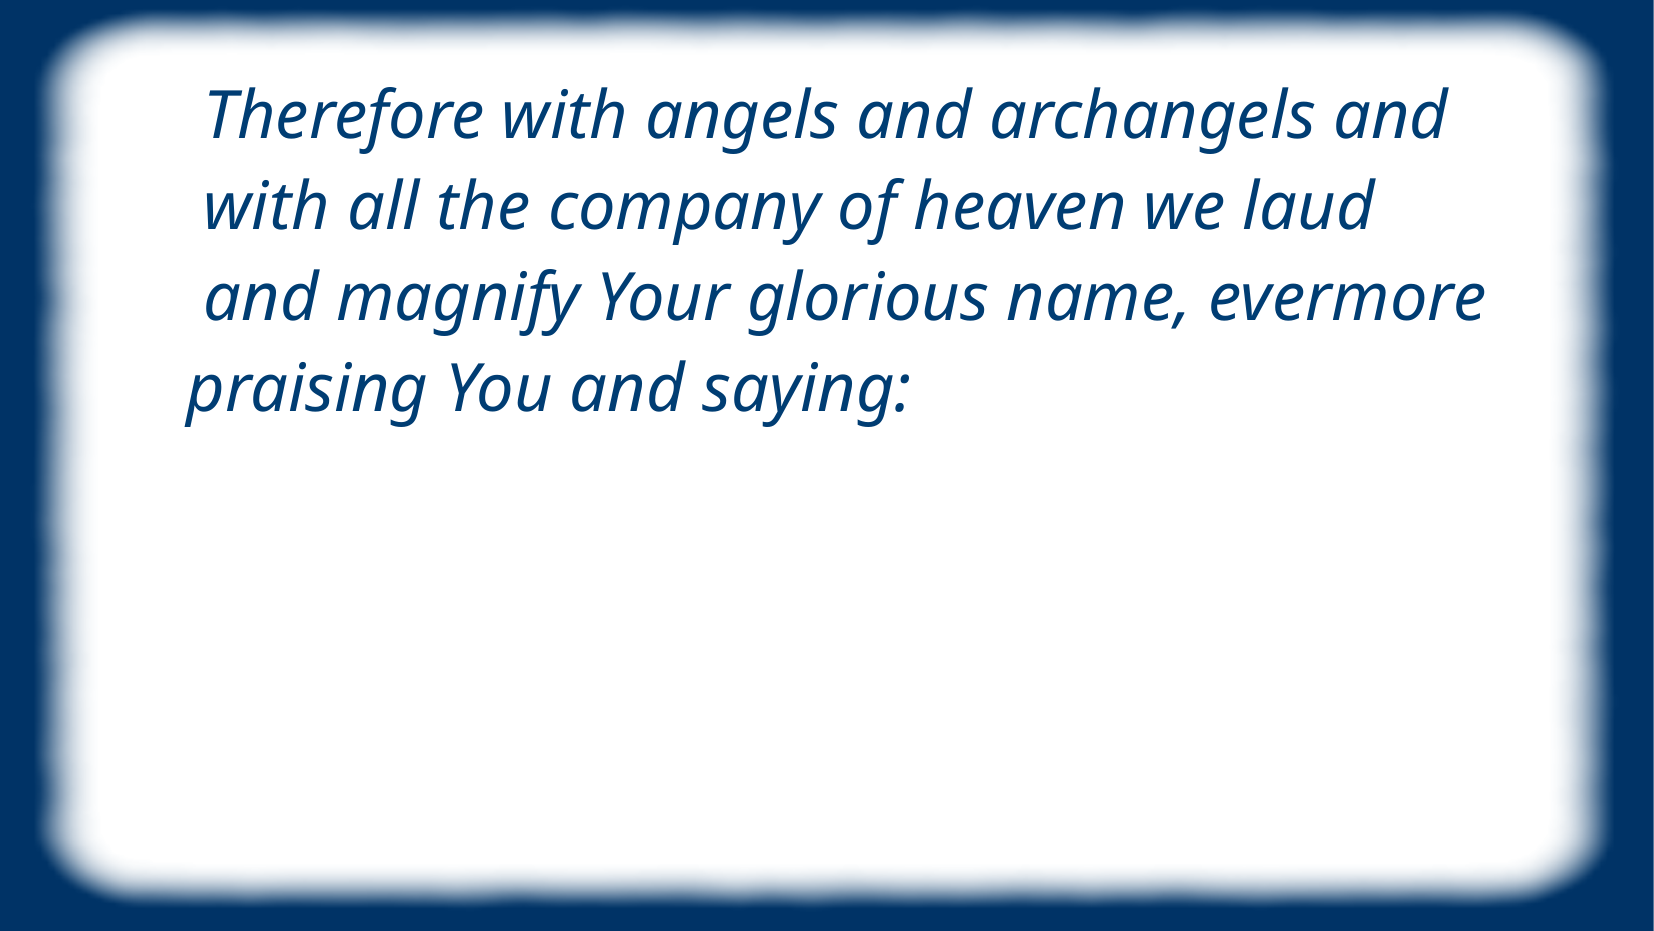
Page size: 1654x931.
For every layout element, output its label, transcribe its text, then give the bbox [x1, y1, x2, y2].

picture [0, 0, 1654, 931]
text_box Therefore with angels and archangels and with all the company of heaven we laud and magnify Your glorious name, evermore praising You and saying: [120, 60, 1531, 436]
